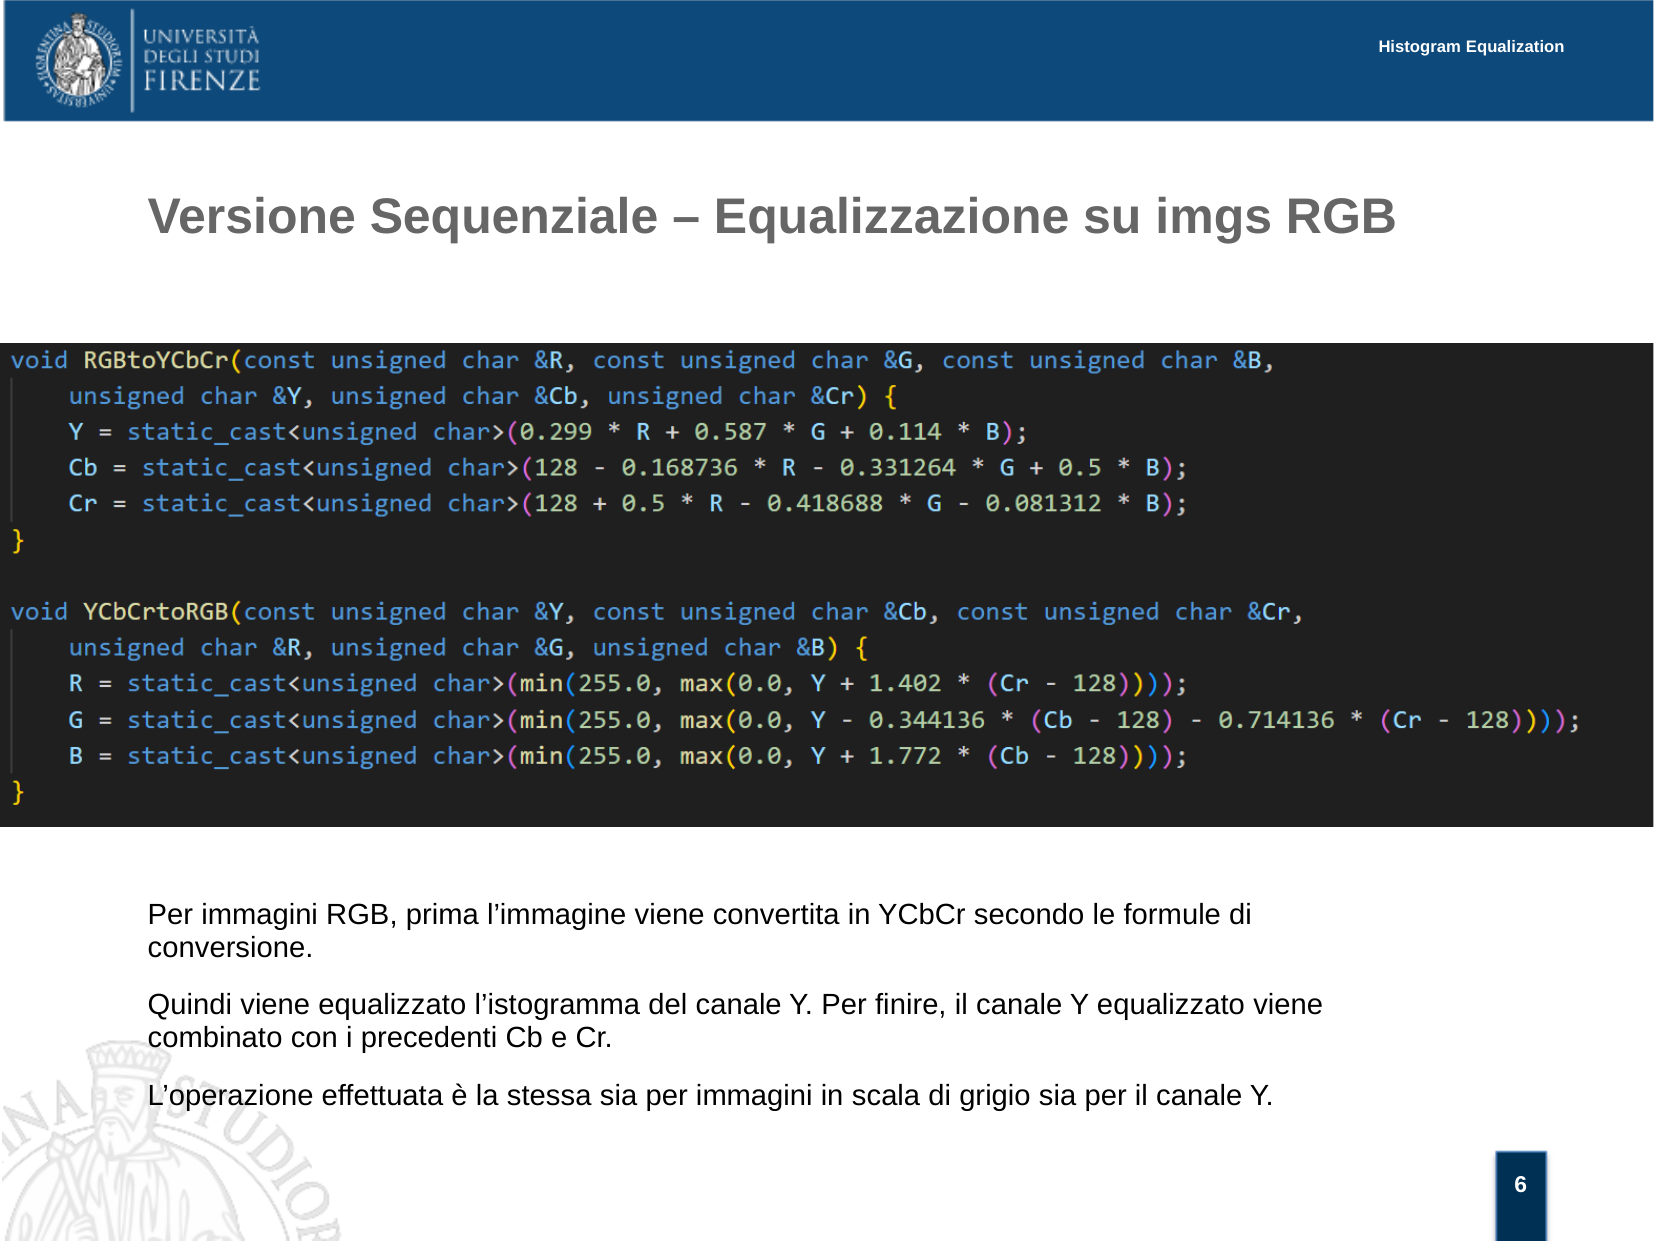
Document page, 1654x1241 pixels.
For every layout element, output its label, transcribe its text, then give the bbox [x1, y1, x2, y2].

text_box Histogram Equalization [685, 13, 1565, 118]
text_box 6 [1505, 1160, 1536, 1208]
text_box Per immagini RGB, prima l’immagine viene convertita in YCbCr secondo le formule di conversione. Quindi viene equalizzato l’istogramma del canale Y. Per finire, il canale Y equalizzato viene combinato con i precedenti Cb e Cr. L’operazione effettuata è la stessa sia per immagini in scala di grigio sia per il canale Y. [147, 827, 1388, 1241]
text_box Versione Sequenziale – Equalizzazione su imgs RGB [147, 118, 1601, 286]
picture [0, 0, 1654, 1241]
